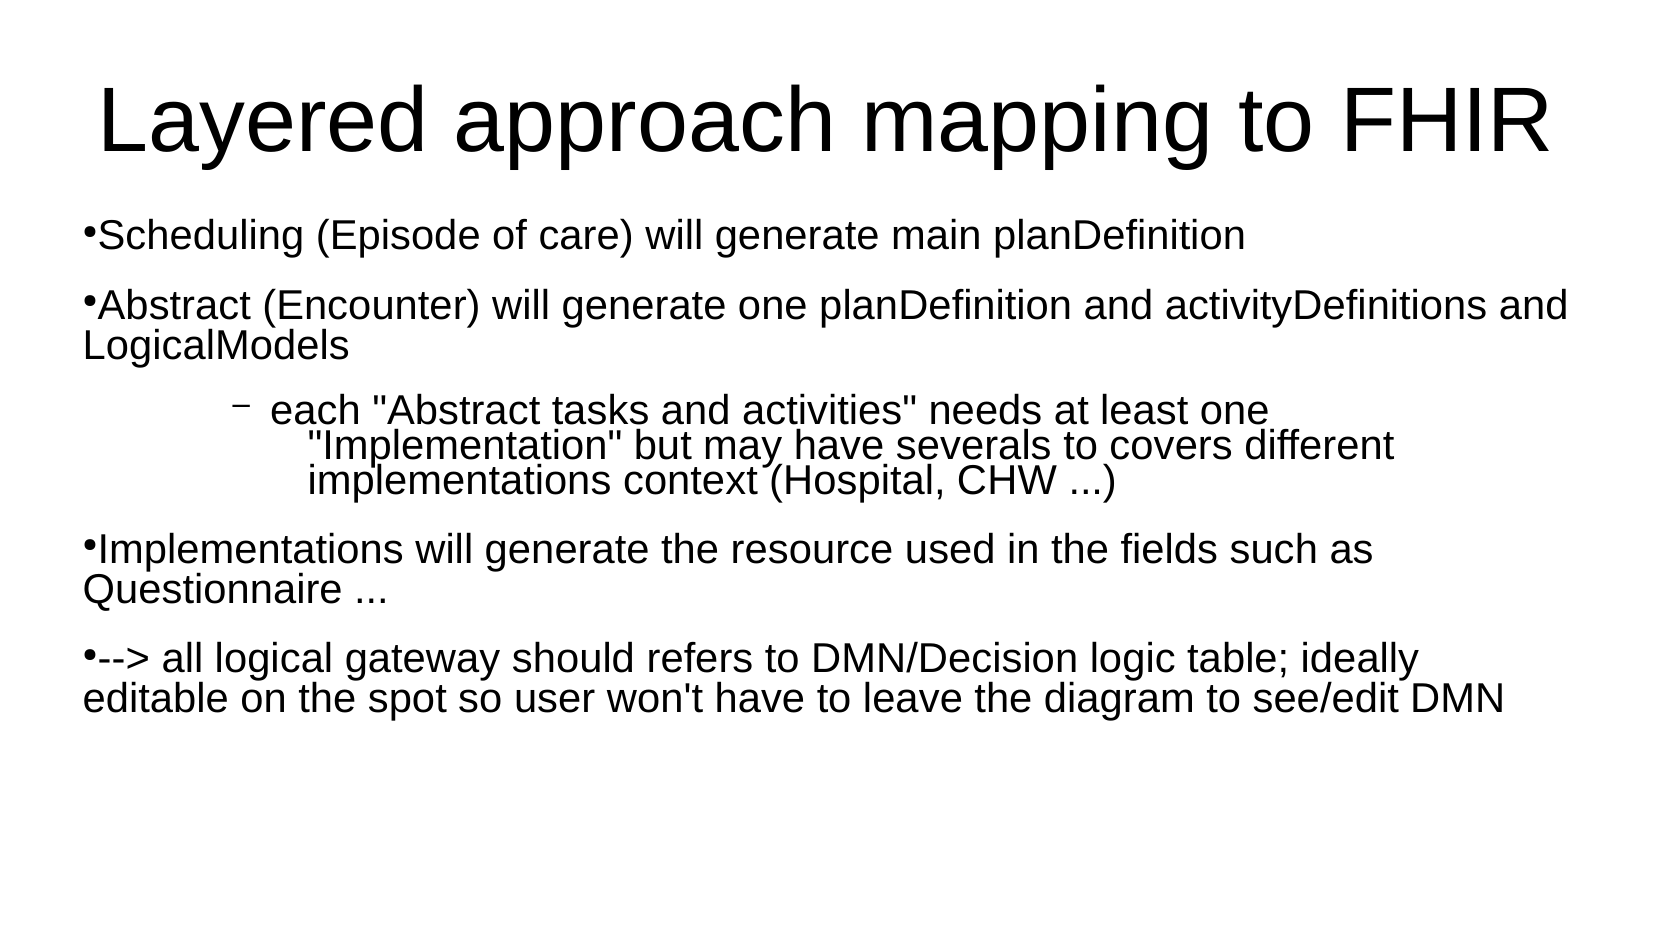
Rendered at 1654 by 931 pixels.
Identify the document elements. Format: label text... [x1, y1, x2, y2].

list Scheduling (Episode of care) will generate main planDefinition Abstract (Encounter) will generate one planDefinition and activityDefinitions and LogicalModels each "Abstract tasks and activities" needs at least one "Implementation" but may have severals to covers different implementations context (Hospital, CHW ...) Implementations will generate the resource used in the fields such as Questionnaire ... --> all logical gateway should refers to DMN/Decision logic table; ideally editable on the spot so user won't have to leave the diagram to see/edit DMN [82, 217, 1571, 758]
title Layered approach mapping to FHIR [82, 37, 1571, 193]
